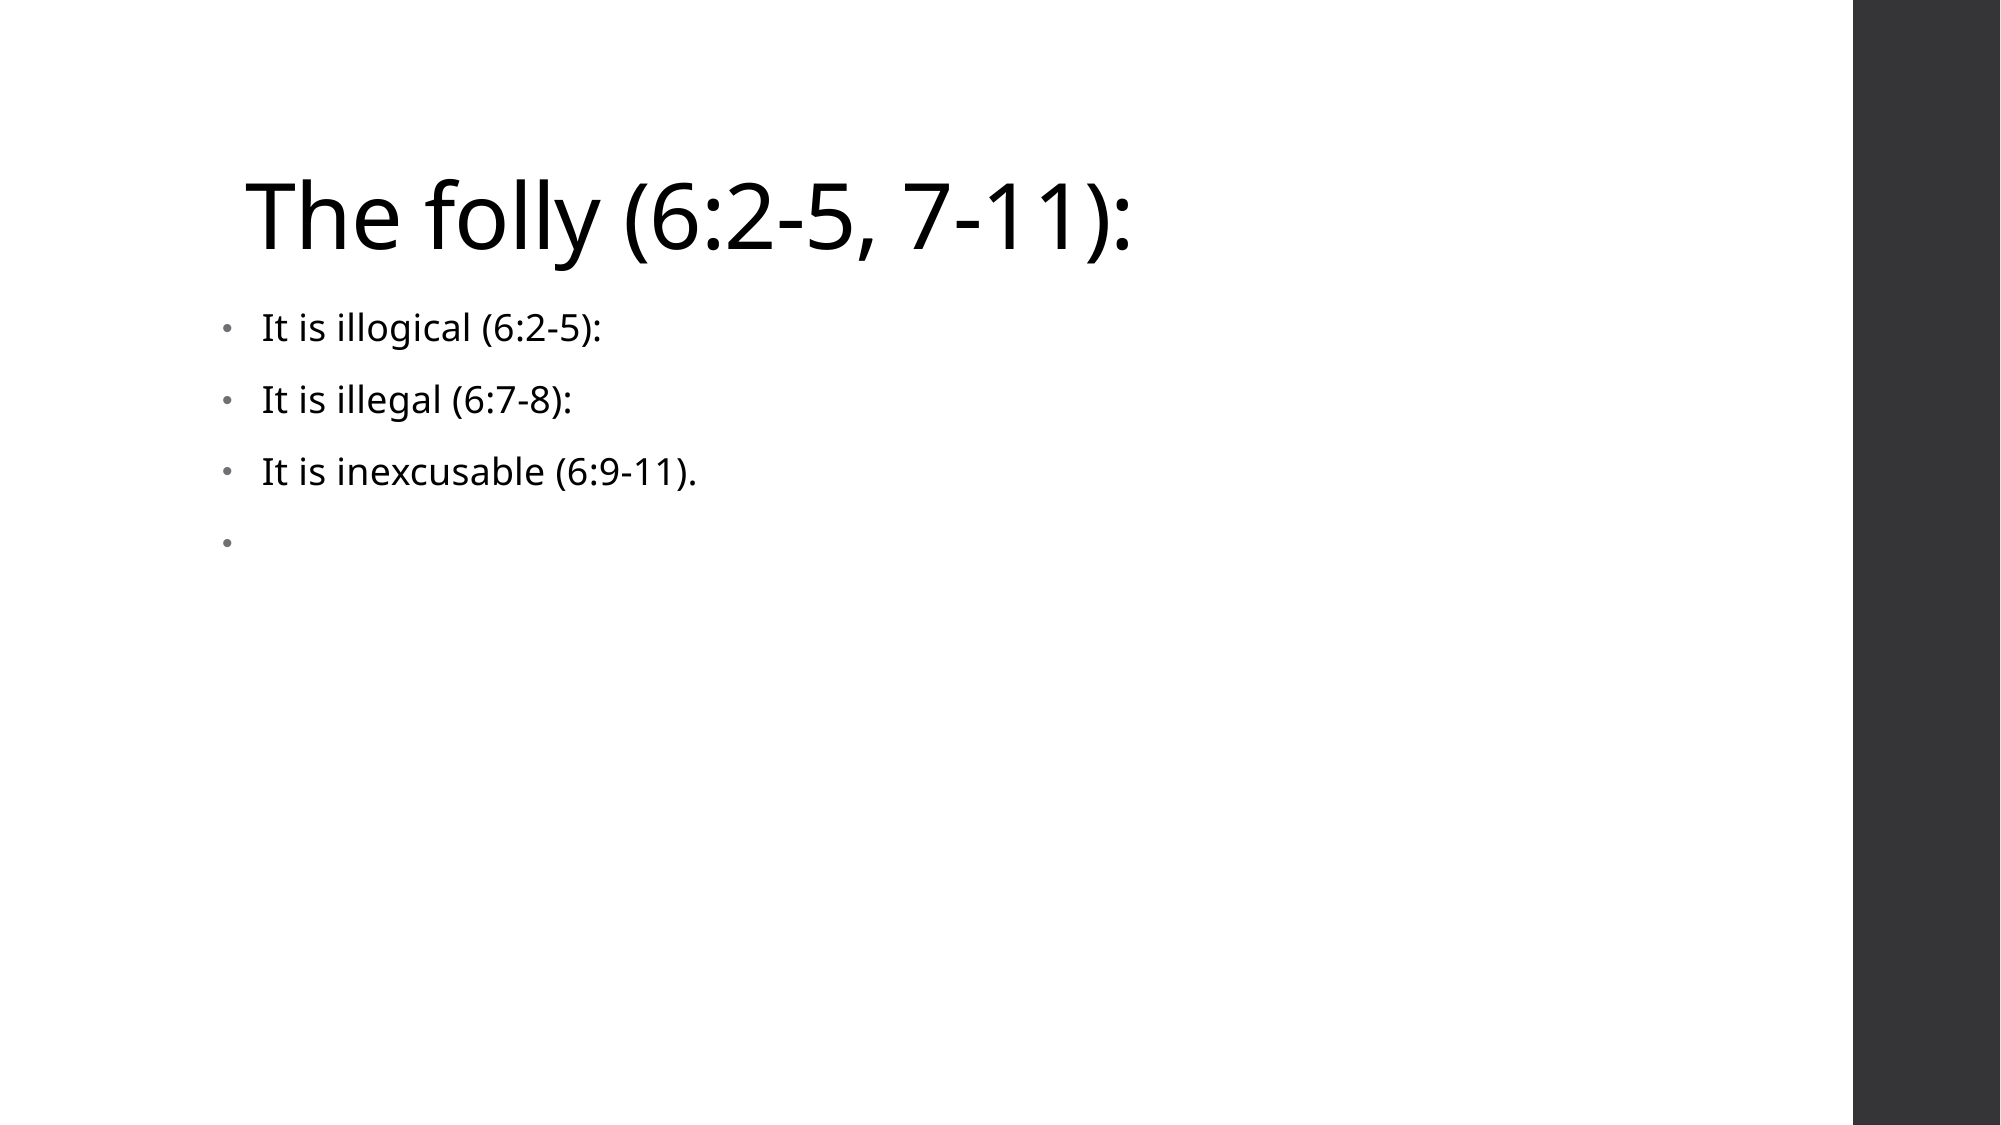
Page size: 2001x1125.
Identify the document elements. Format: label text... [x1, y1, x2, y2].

list It is illogical (6:2-5): It is illegal (6:7-8): It is inexcusable (6:9-11). [206, 299, 1617, 1014]
title The folly (6:2-5, 7-11): [206, 60, 1797, 278]
